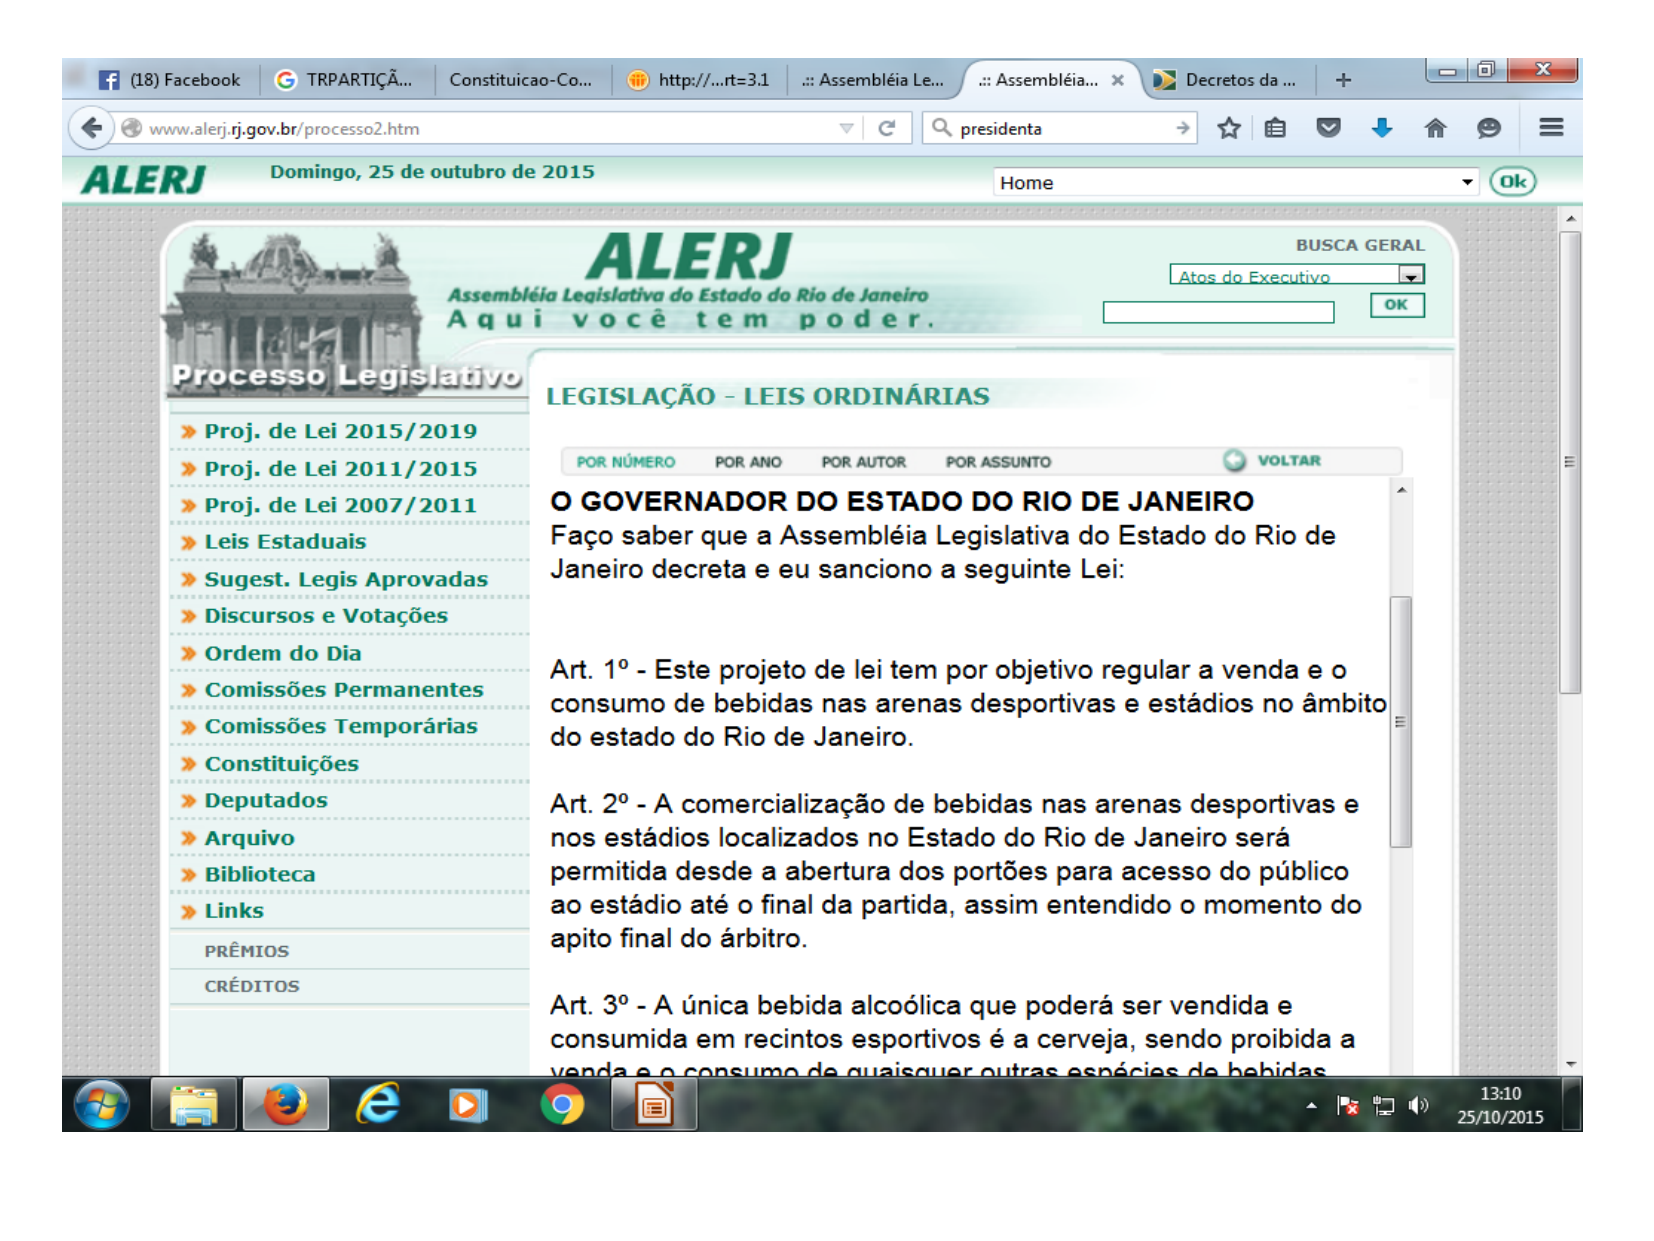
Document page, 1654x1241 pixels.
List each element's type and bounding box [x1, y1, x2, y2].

picture [62, 58, 1583, 1132]
